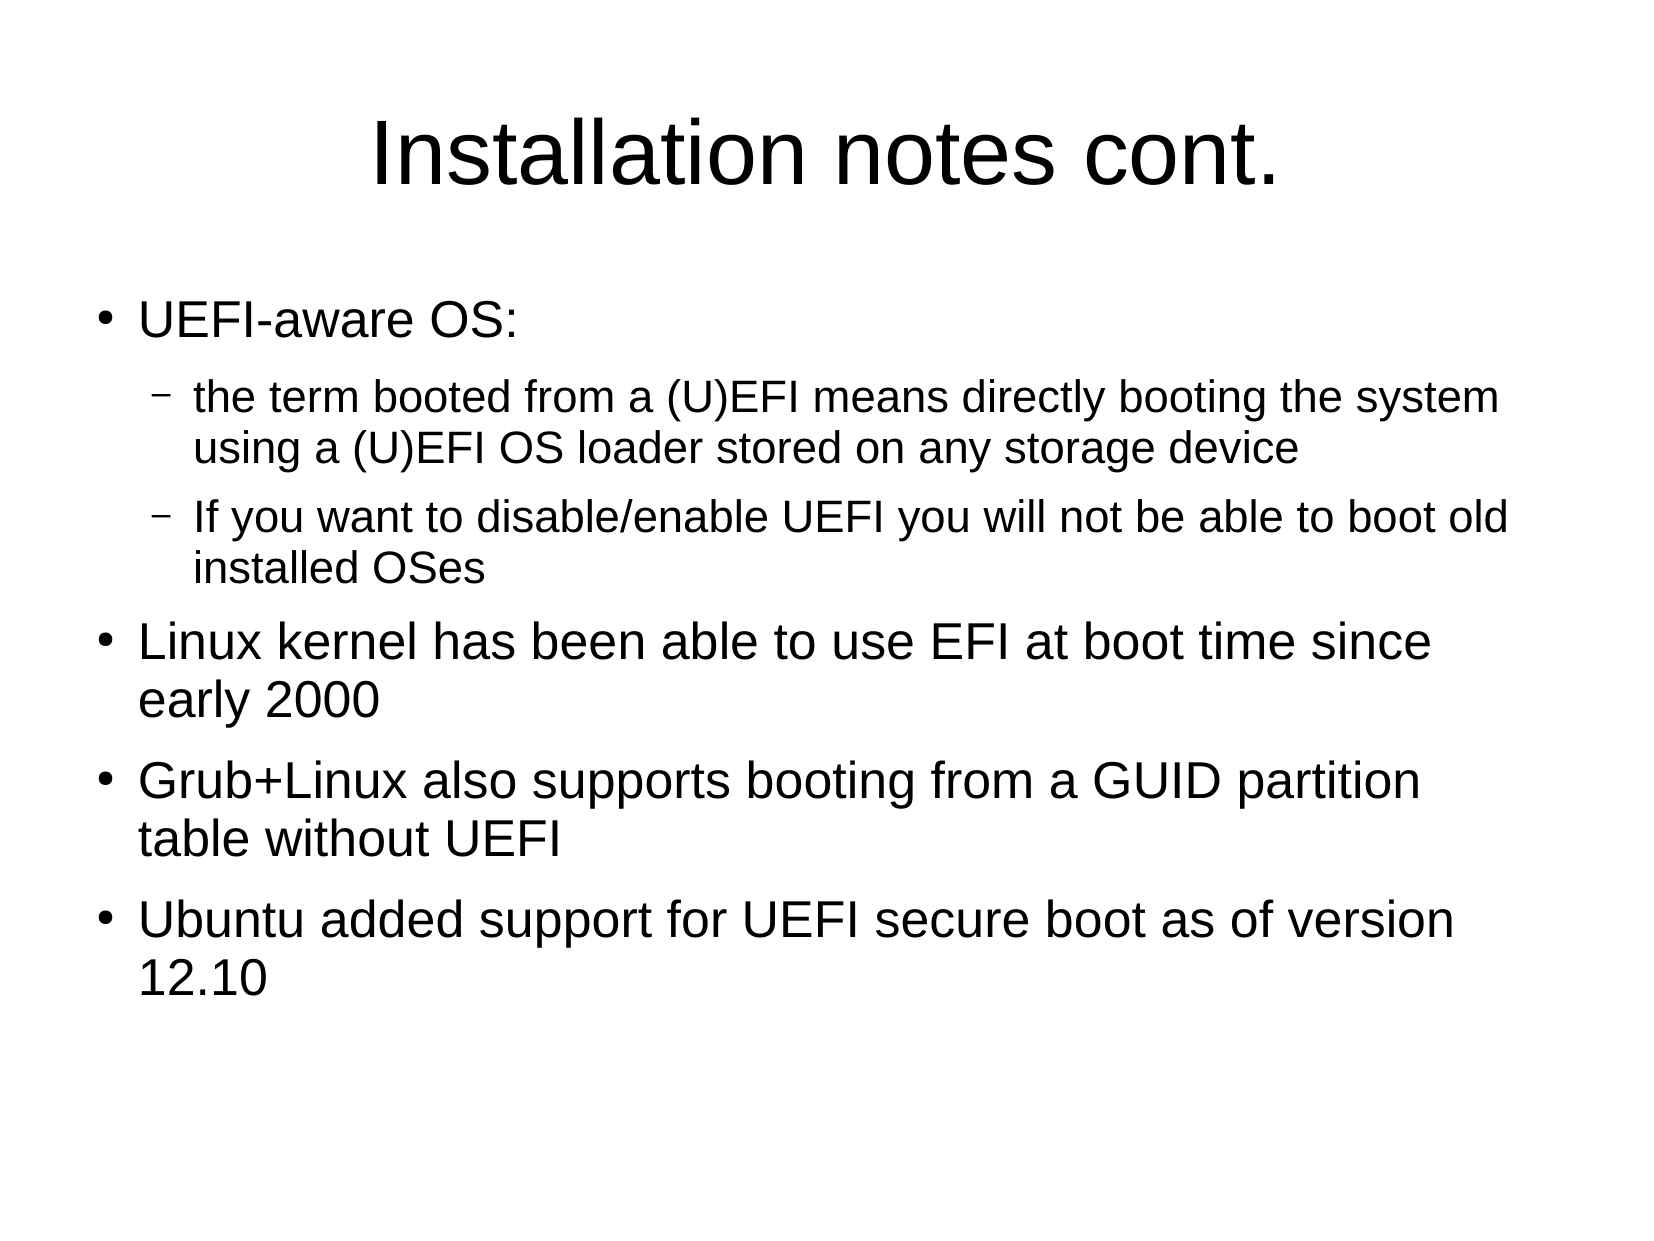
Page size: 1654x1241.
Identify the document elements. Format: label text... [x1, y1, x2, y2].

list UEFI-aware OS: the term booted from a (U)EFI means directly booting the system using a (U)EFI OS loader stored on any storage device If you want to disable/enable UEFI you will not be able to boot old installed OSes Linux kernel has been able to use EFI at boot time since early 2000 Grub+Linux also supports booting from a GUID partition table without UEFI Ubuntu added support for UEFI secure boot as of version 12.10 [82, 290, 1538, 1010]
title Installation notes cont. [82, 49, 1571, 257]
